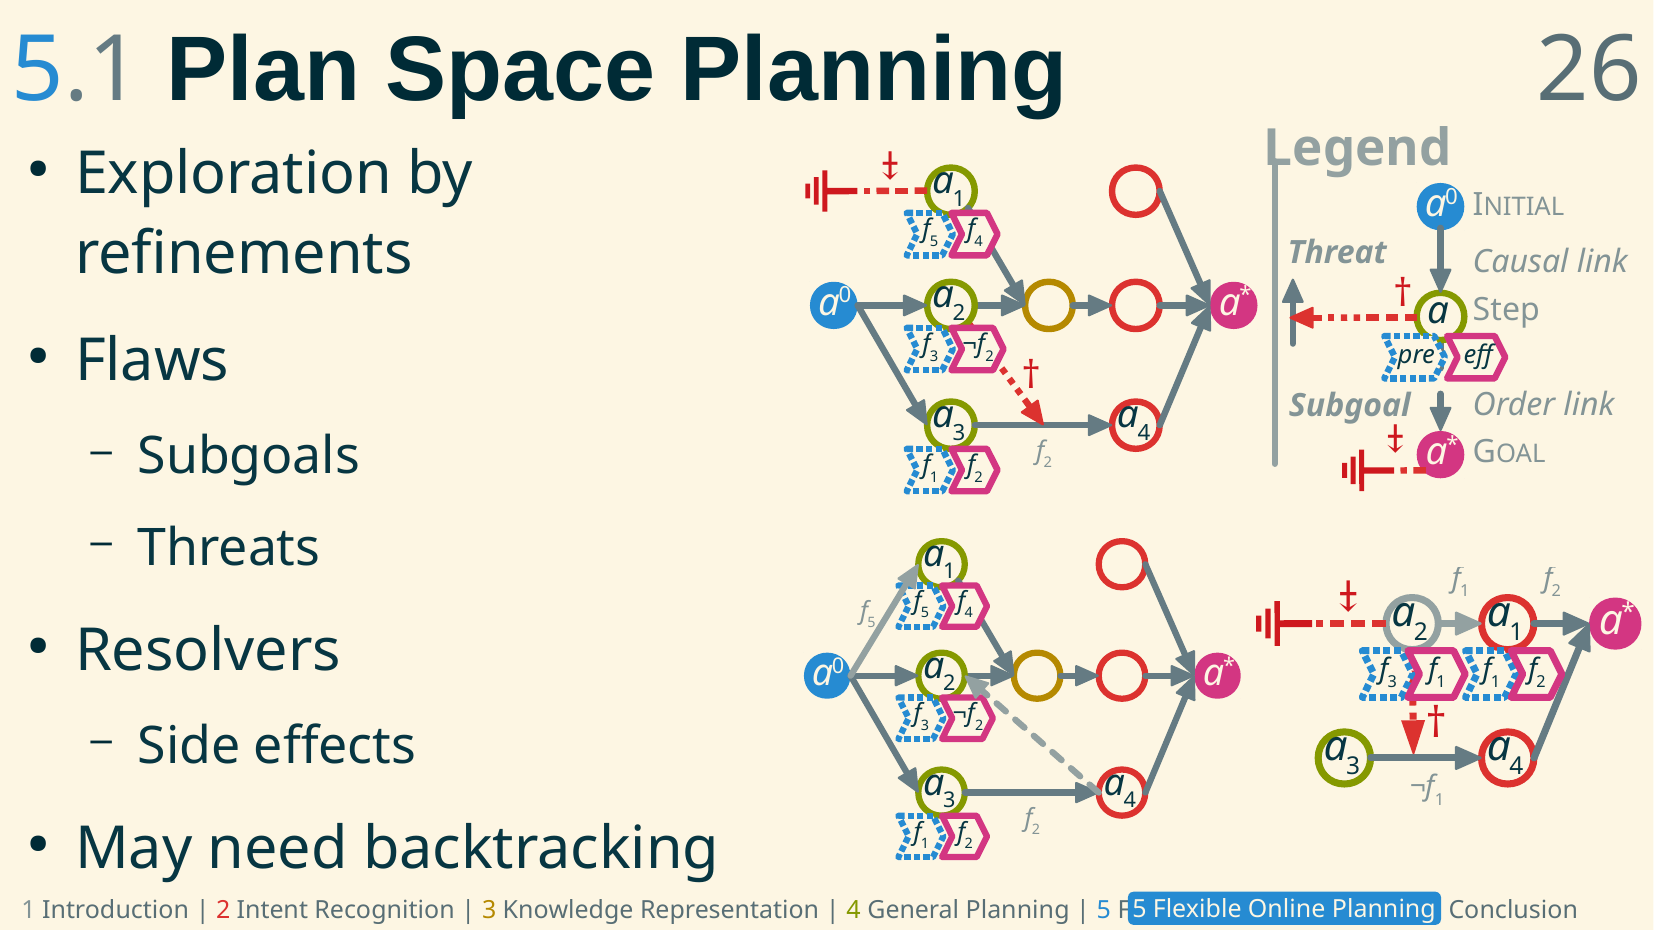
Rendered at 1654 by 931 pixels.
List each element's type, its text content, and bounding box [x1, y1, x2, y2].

list Exploration by refinements Flaws Subgoals Threats Resolvers Side effects May need backtracking [11, 129, 780, 886]
title 5.1 Plan Space Planning [11, 11, 1501, 119]
text_box 5 Flexible Online Planning [1127, 891, 1442, 925]
picture [784, 118, 1643, 862]
